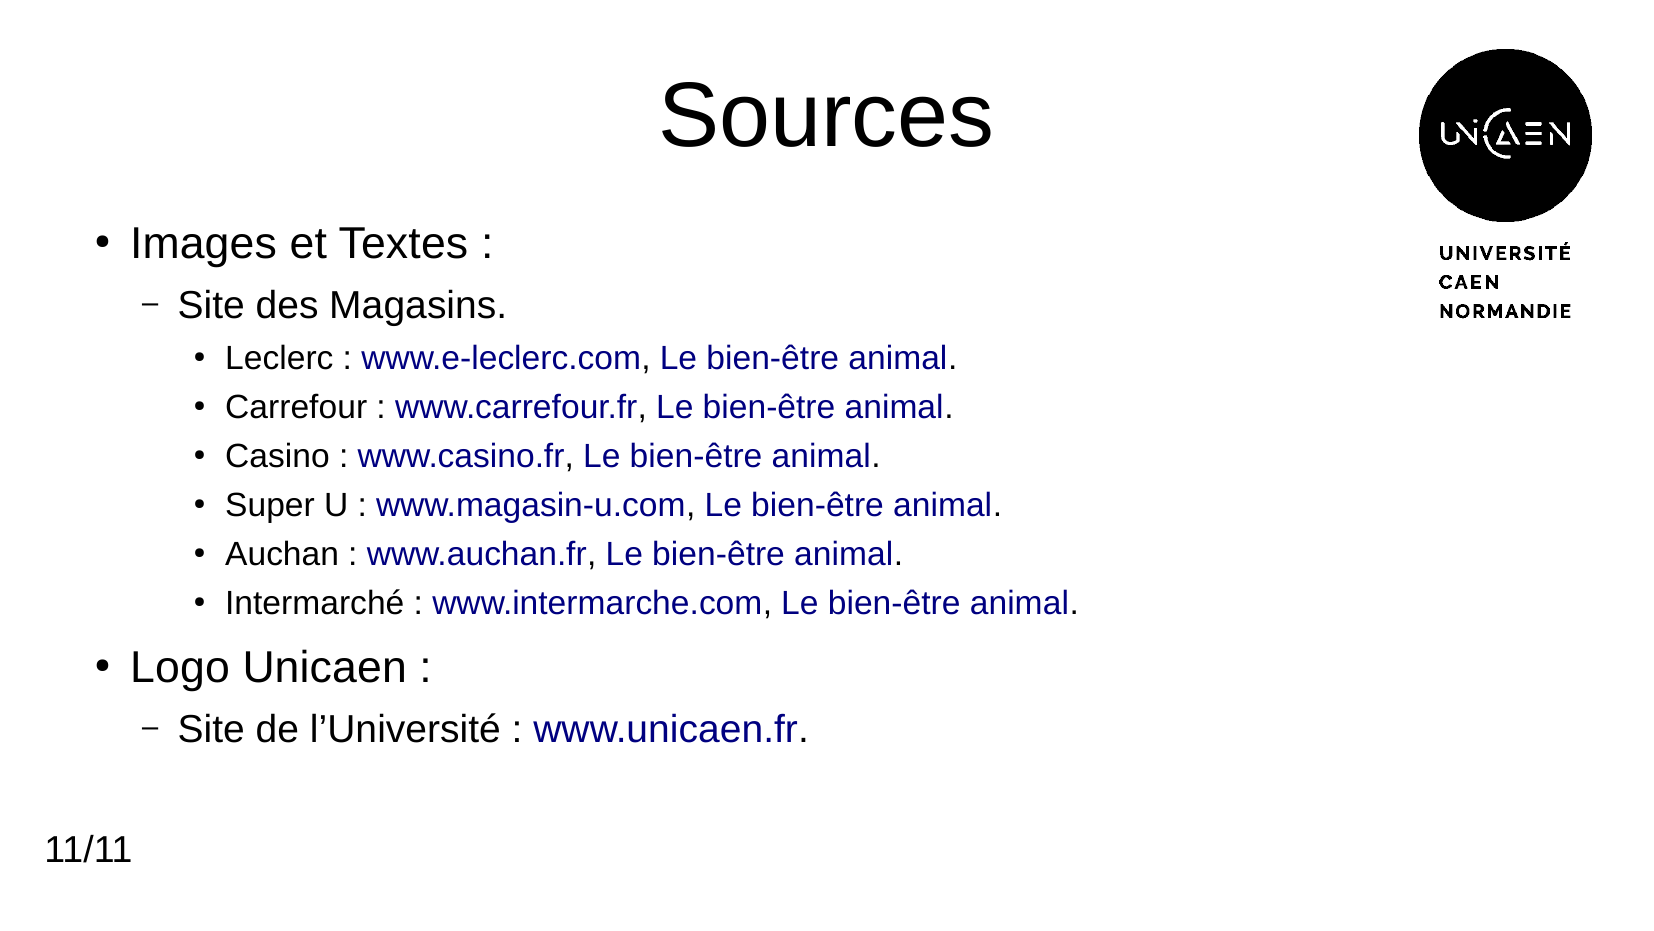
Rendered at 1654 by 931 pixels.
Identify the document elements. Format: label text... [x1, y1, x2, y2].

picture [1417, 43, 1594, 325]
text_box <numéro>/11 [29, 820, 178, 920]
title Sources [82, 37, 1571, 193]
list Images et Textes : Site des Magasins. Leclerc : www.e-leclerc.com, Le bien-être animal. Carrefour : www.carrefour.fr, Le bien-être animal. Casino : www.casino.fr, Le bien-être animal. Super U : www.magasin-u.com, Le bien-être animal. Auchan : www.auchan.fr, Le bien-être animal. Intermarché : www.intermarche.com, Le bien-être animal. Logo Unicaen : Site de l’Université : www.unicaen.fr. [82, 217, 1571, 758]
